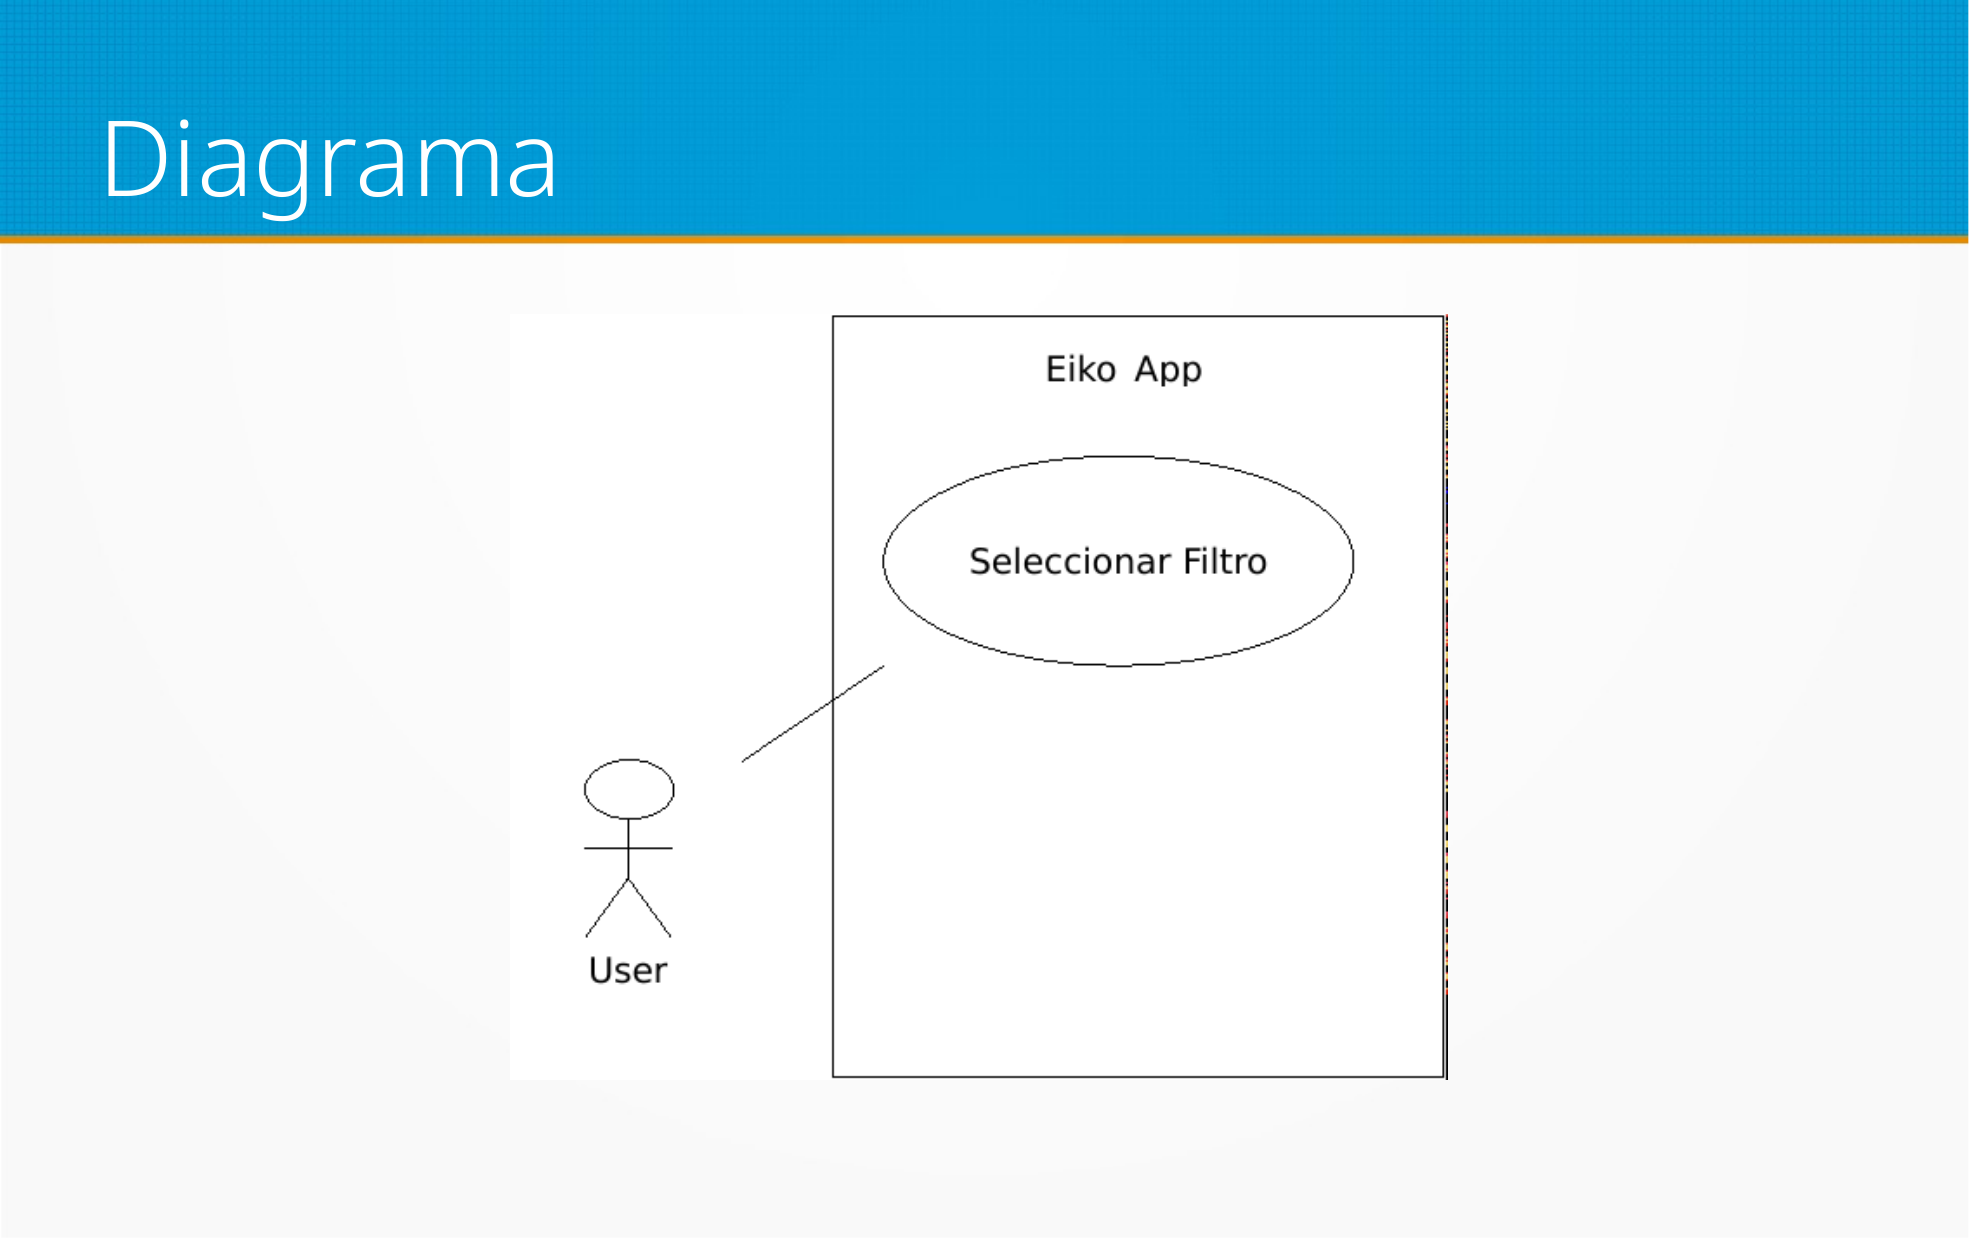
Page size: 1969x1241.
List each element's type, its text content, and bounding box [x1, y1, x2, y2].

picture [0, 233, 1969, 1241]
title Diagrama [98, 19, 1870, 227]
